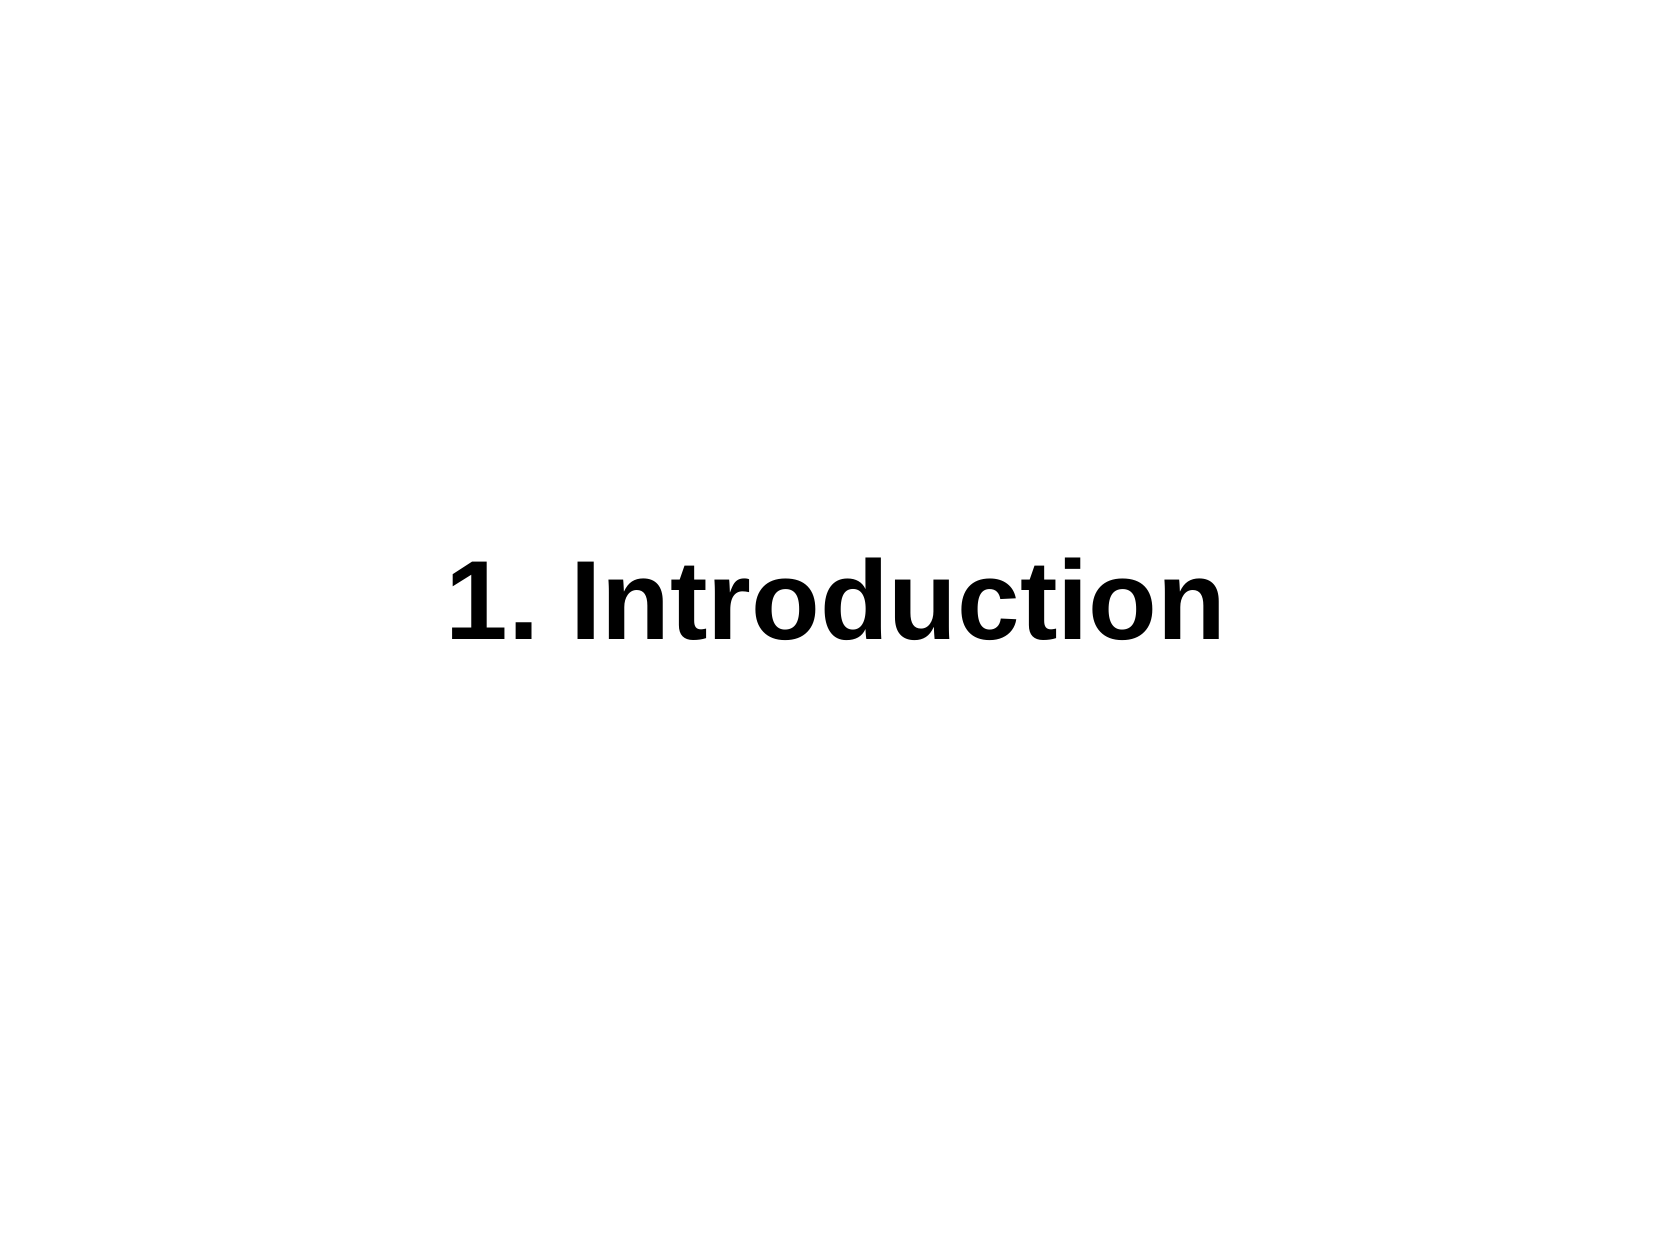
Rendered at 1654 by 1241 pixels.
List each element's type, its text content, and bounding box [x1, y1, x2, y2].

subtitle 1. Introduction [92, 114, 1581, 1075]
